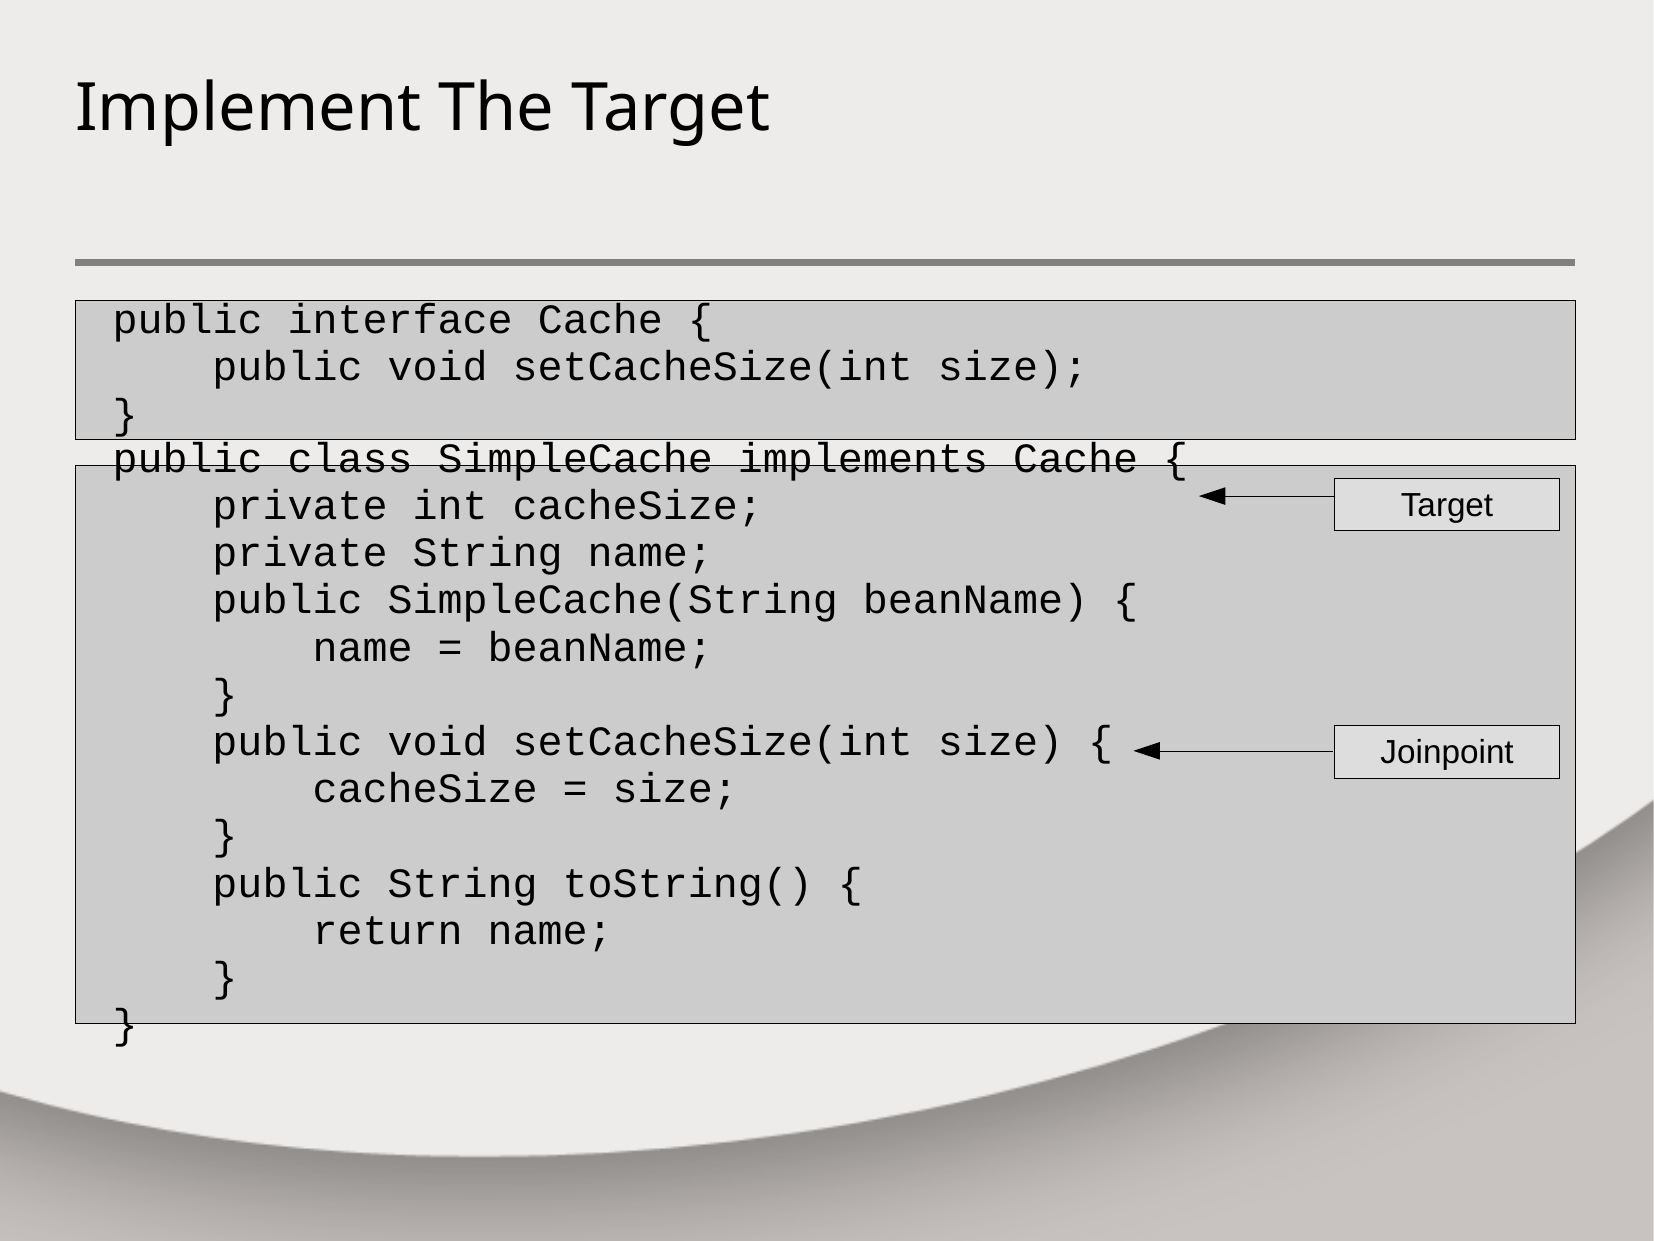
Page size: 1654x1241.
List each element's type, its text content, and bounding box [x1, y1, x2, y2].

picture [0, 0, 1654, 1241]
text_box public class SimpleCache implements Cache { private int cacheSize; private String name; public SimpleCache(String beanName) { name = beanName; } public void setCacheSize(int size) { cacheSize = size; } public String toString() { return name; } } [75, 465, 1576, 1024]
text_box public interface Cache { public void setCacheSize(int size); } [75, 300, 1576, 440]
text_box Target [1334, 478, 1560, 531]
title Implement The Target [75, 75, 1576, 226]
text_box Joinpoint [1334, 725, 1560, 779]
